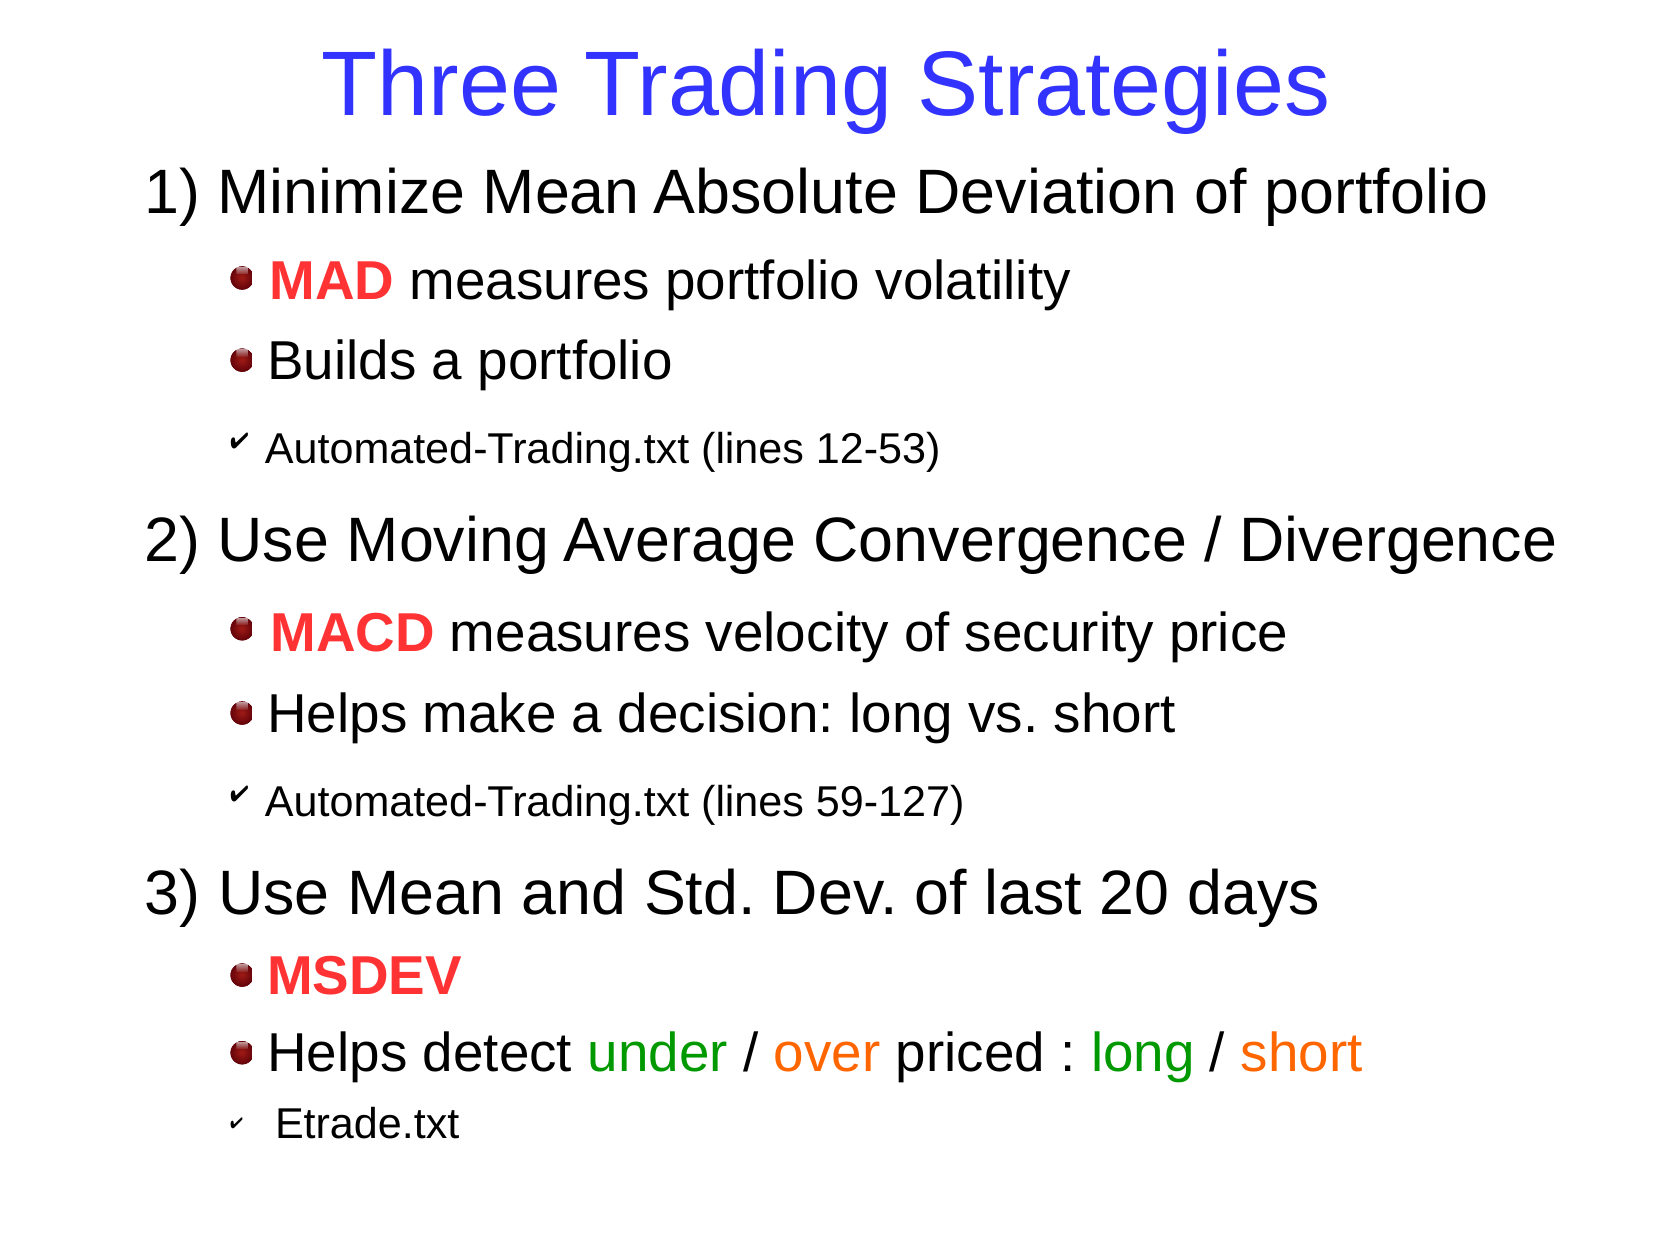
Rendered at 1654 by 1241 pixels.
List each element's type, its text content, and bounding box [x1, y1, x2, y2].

list 1) Minimize Mean Absolute Deviation of portfolio MAD measures portfolio volatility Builds a portfolio Automated-Trading.txt (lines 12-53) 2) Use Moving Average Convergence / Divergence MACD measures velocity of security price Helps make a decision: long vs. short Automated-Trading.txt (lines 59-127) 3) Use Mean and Std. Dev. of last 20 days MSDEV Helps detect under / over priced : long / short Etrade.txt [75, 156, 1564, 1177]
title Three Trading Strategies [82, 25, 1571, 142]
